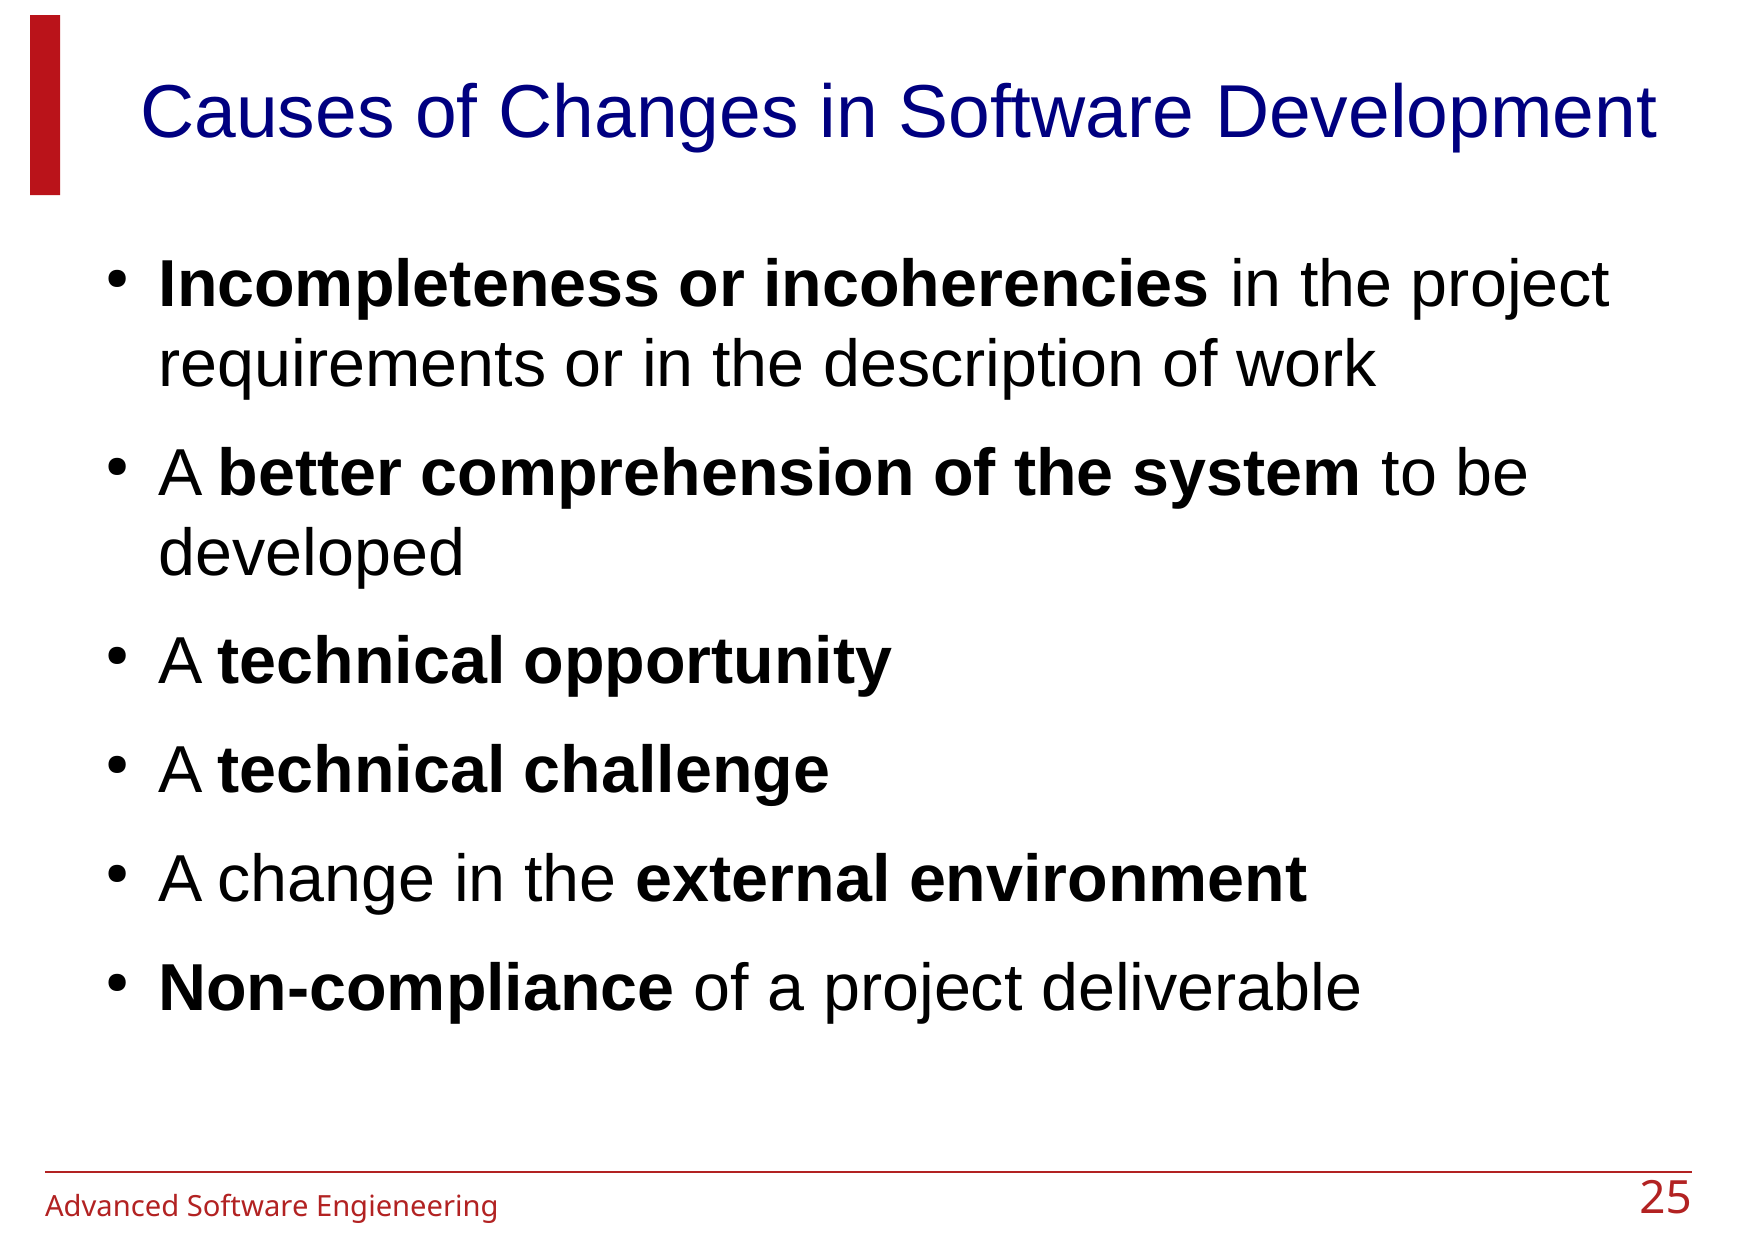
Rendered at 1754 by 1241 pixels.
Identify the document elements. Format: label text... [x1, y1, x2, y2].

title Causes of Changes in Software Development [90, 19, 1726, 196]
list Incompleteness or incoherencies in the project requirements or in the description of work A better comprehension of the system to be developed A technical opportunity A technical challenge A change in the external environment Non-compliance of a project deliverable [87, 240, 1696, 1081]
